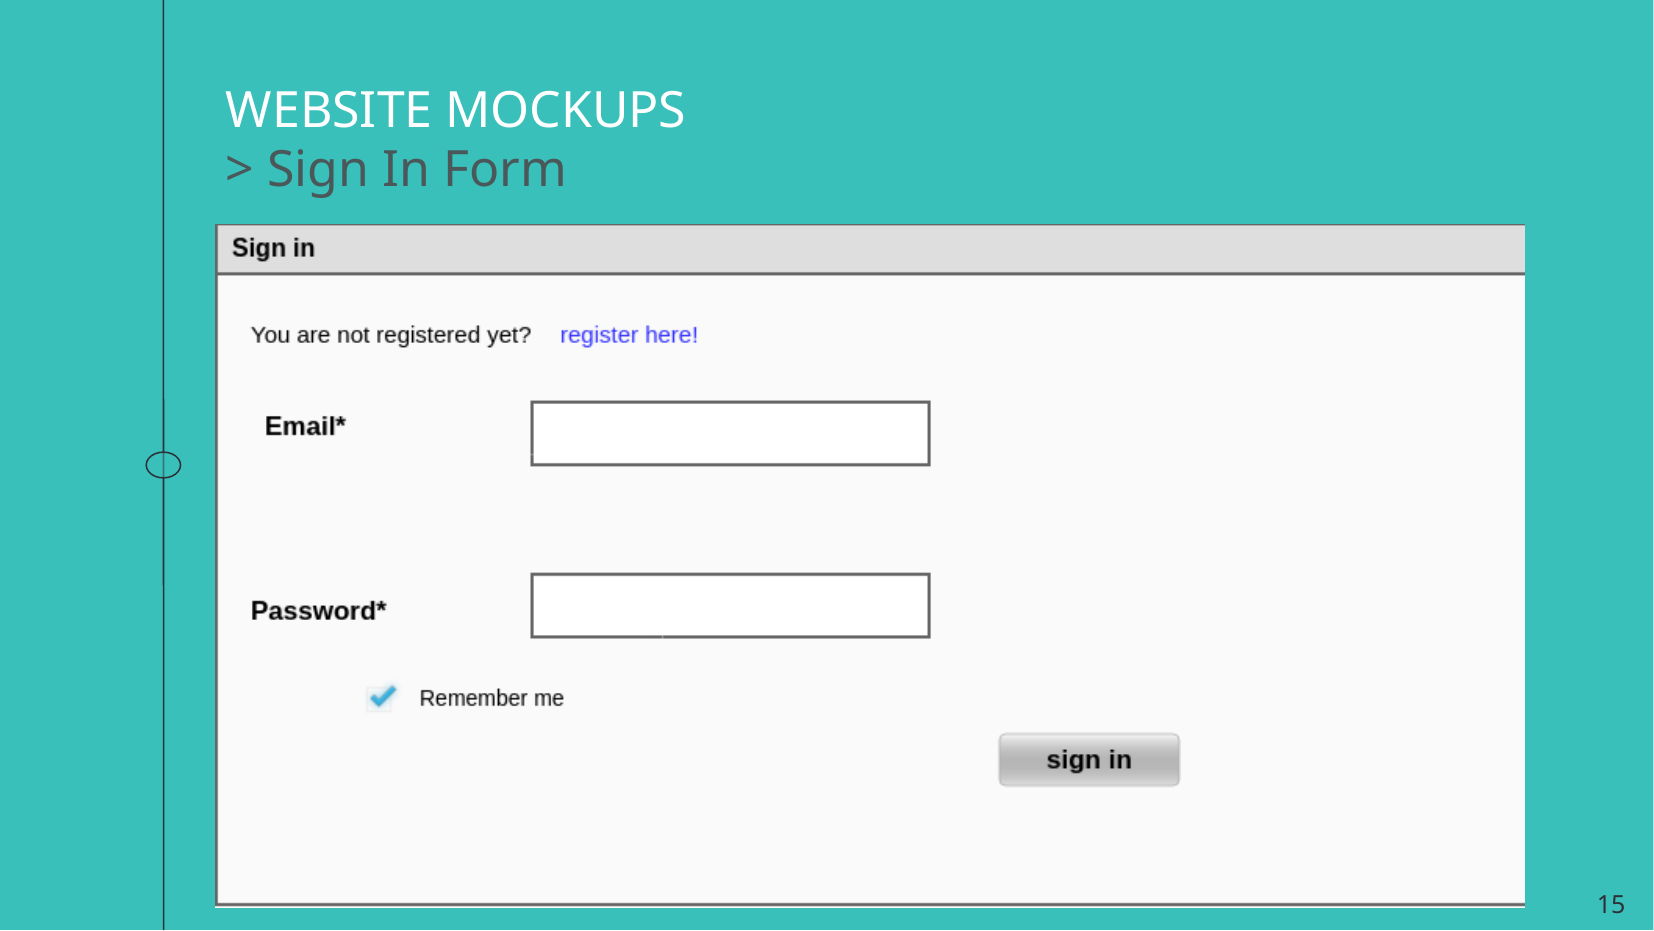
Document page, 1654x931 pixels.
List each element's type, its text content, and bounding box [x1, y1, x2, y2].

slide_number <numéro> [1541, 873, 1641, 931]
picture [215, 224, 1525, 908]
title WEBSITE MOCKUPS [210, 90, 1451, 153]
title > Sign In Form [210, 153, 1451, 212]
